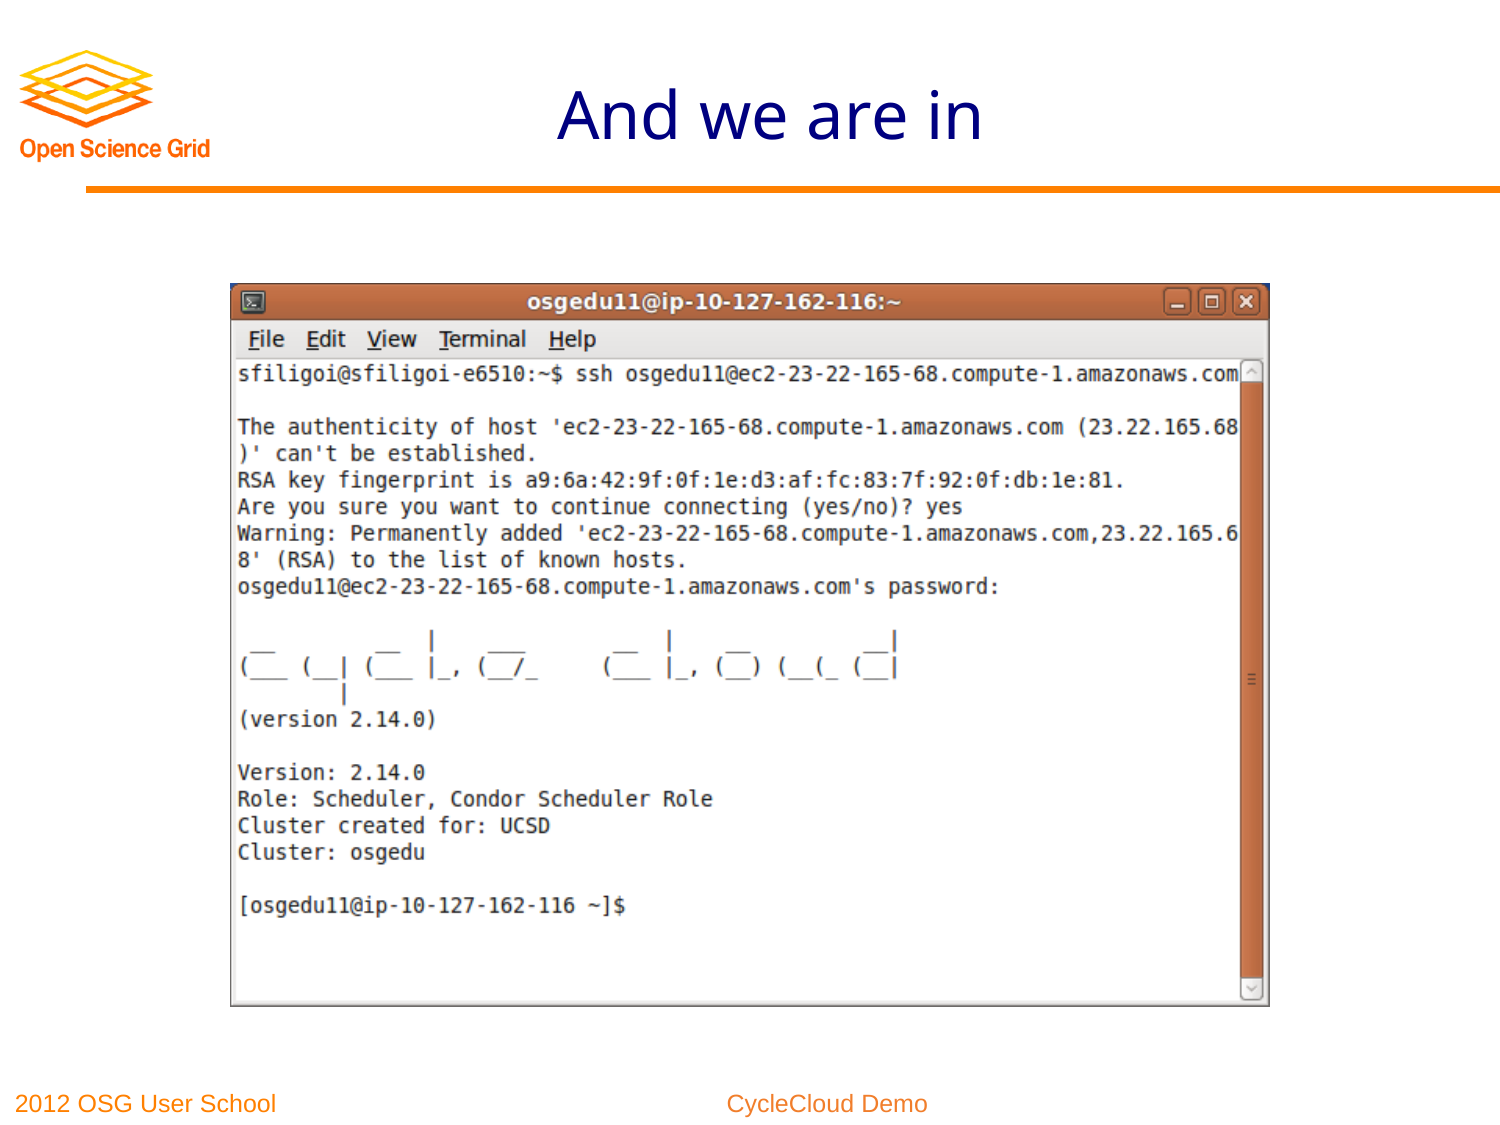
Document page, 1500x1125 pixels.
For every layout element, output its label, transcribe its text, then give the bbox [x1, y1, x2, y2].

picture [0, 27, 201, 179]
picture [230, 283, 1270, 1007]
title And we are in [201, 18, 1342, 207]
